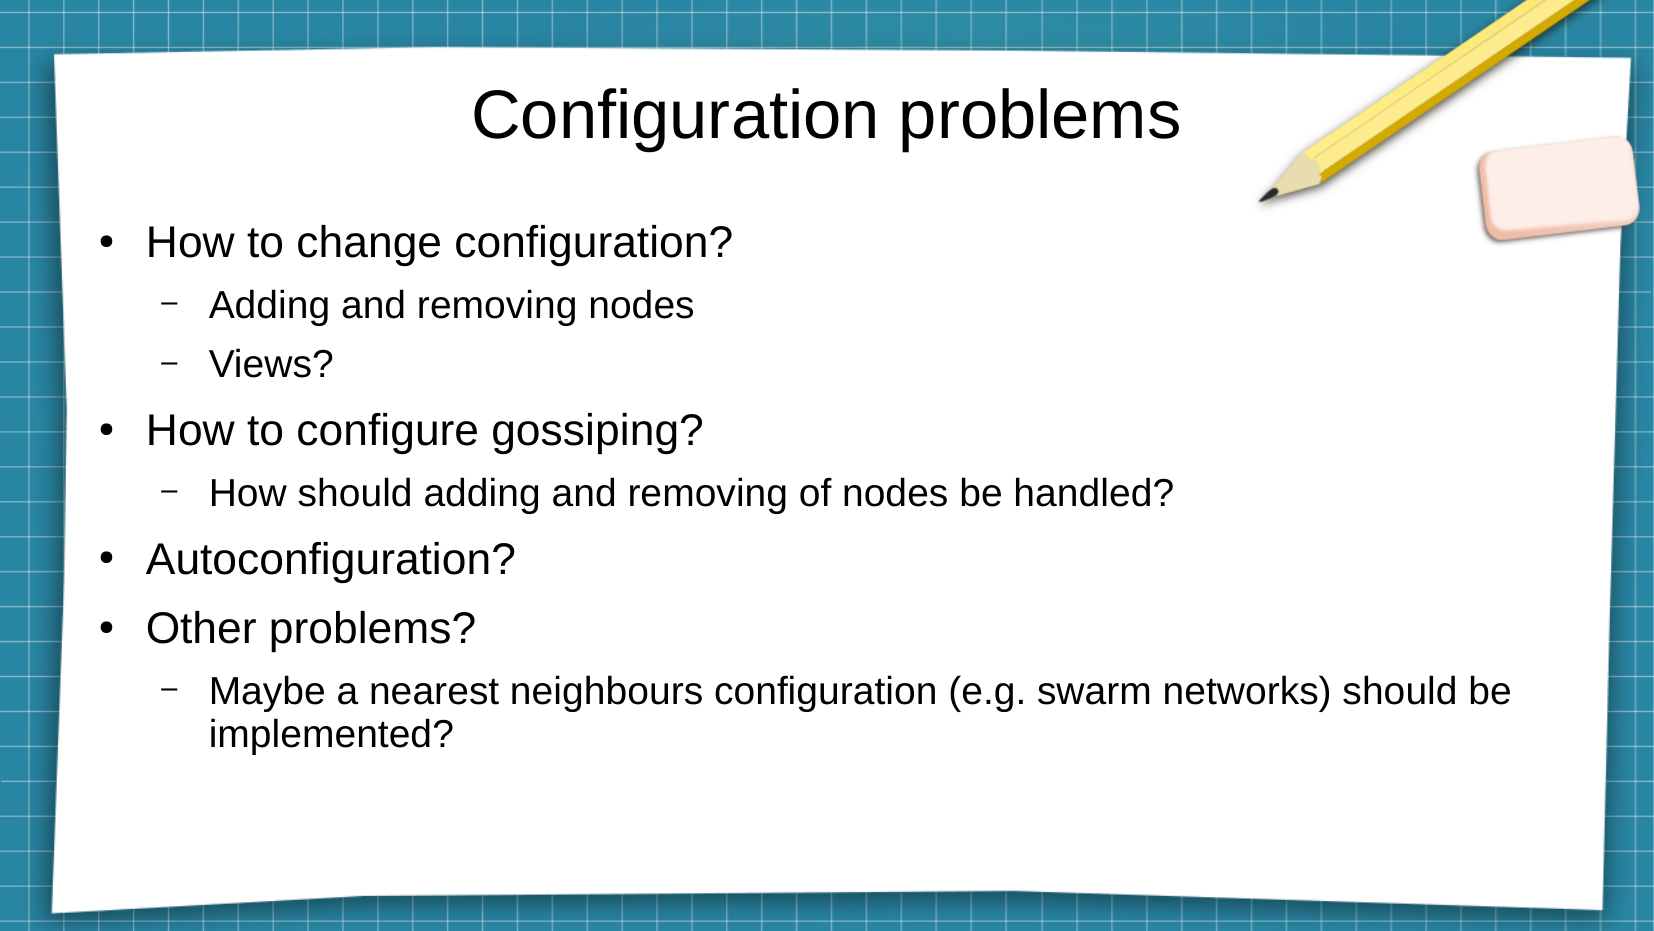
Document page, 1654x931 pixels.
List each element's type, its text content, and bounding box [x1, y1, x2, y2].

title Configuration problems [82, 37, 1571, 193]
list How to change configuration? Adding and removing nodes Views? How to configure gossiping? How should adding and removing of nodes be handled? Autoconfiguration? Other problems? Maybe a nearest neighbours configuration (e.g. swarm networks) should be implemented? [82, 217, 1571, 758]
picture [0, 0, 1654, 931]
